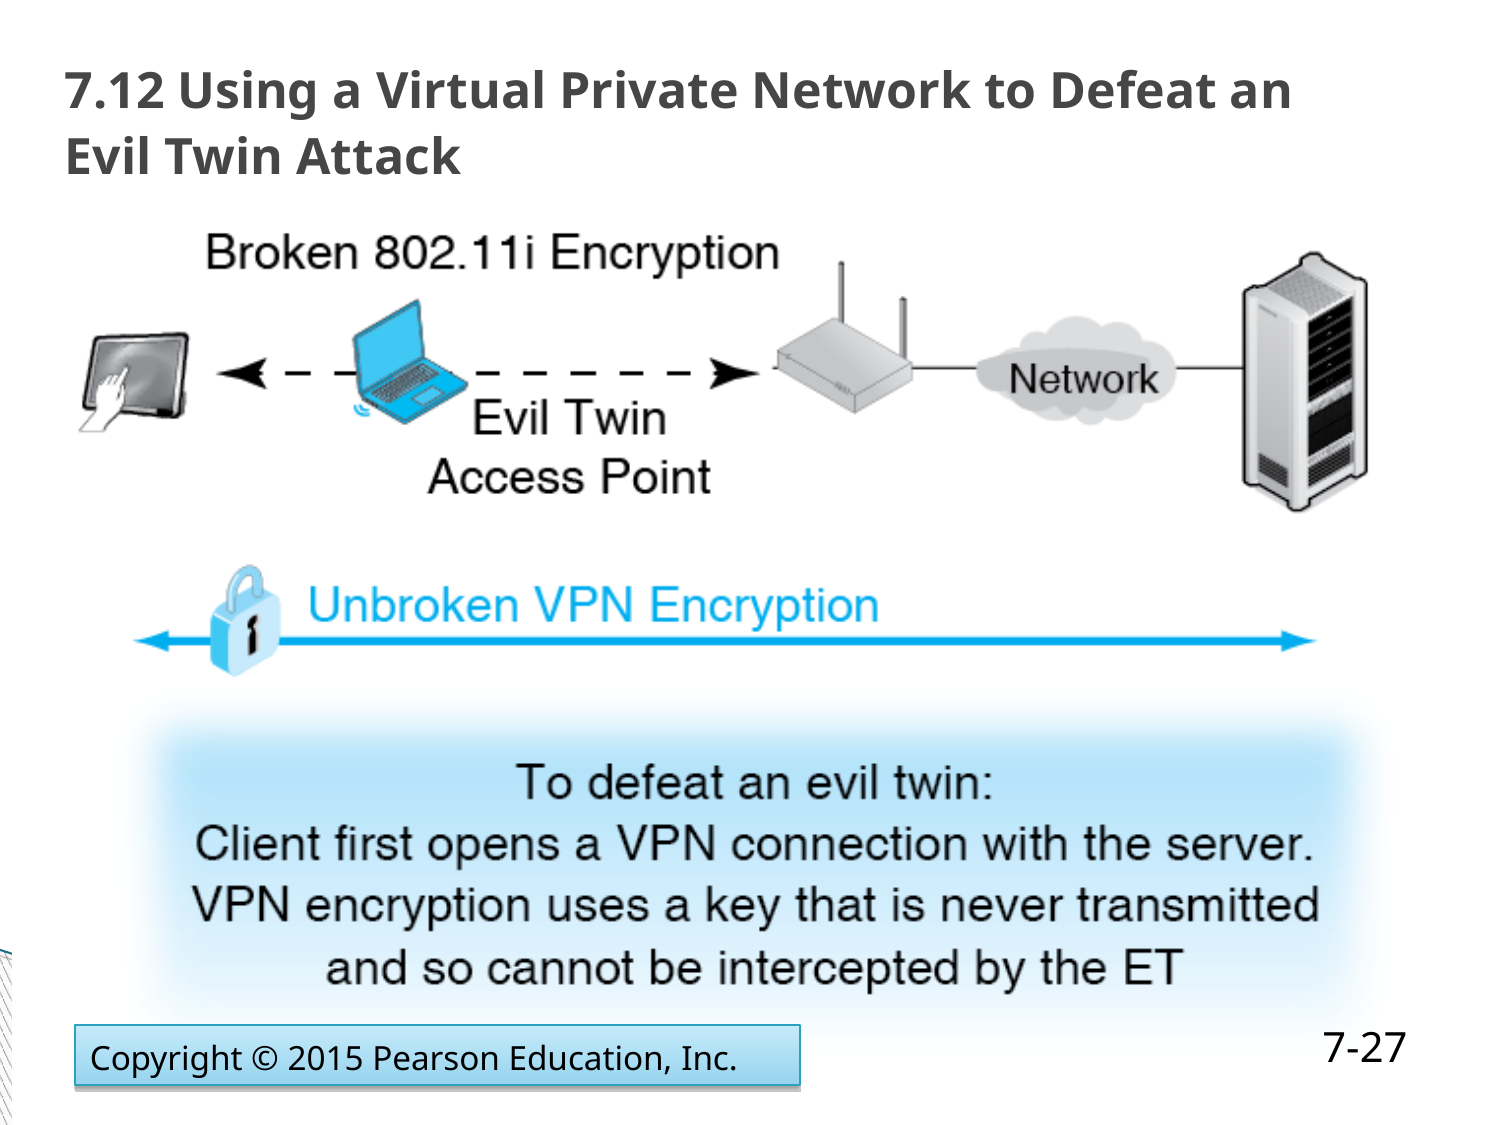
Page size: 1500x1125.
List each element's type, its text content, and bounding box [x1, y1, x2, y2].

picture [0, 224, 1500, 1125]
title 7.12 Using a Virtual Private Network to Defeat an Evil Twin Attack [50, 24, 1400, 213]
slide_number 7-<number> [1250, 1025, 1423, 1085]
footer Copyright © 2015 Pearson Education, Inc. [75, 1025, 800, 1085]
